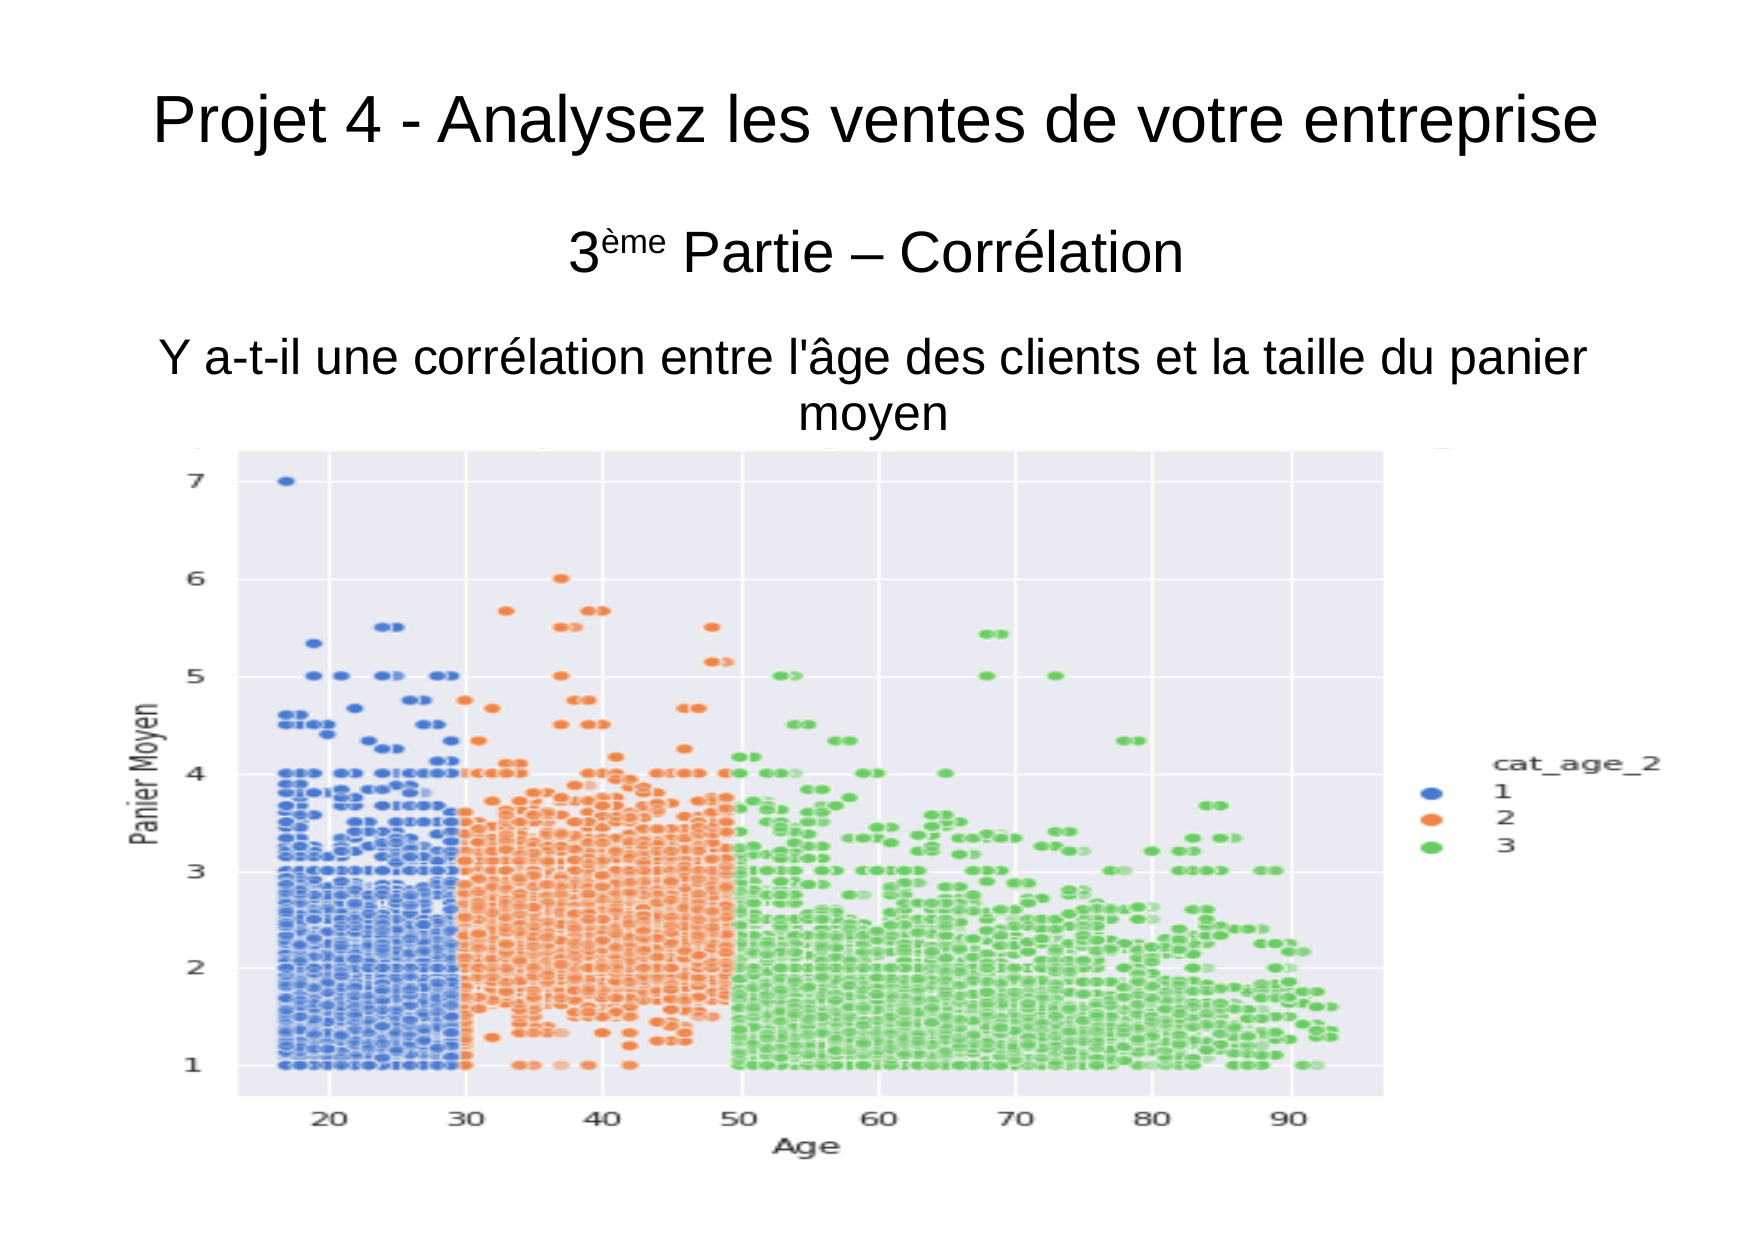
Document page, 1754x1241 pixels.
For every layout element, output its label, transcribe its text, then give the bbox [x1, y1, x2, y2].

text_box 3ème Partie – Corrélation [141, 189, 1614, 317]
text_box Y a-t-il une corrélation entre l'âge des clients et la taille du panier moyen [106, 321, 1642, 448]
title Projet 4 - Analysez les ventes de votre entreprise [141, 48, 1614, 189]
picture [59, 448, 1695, 1182]
